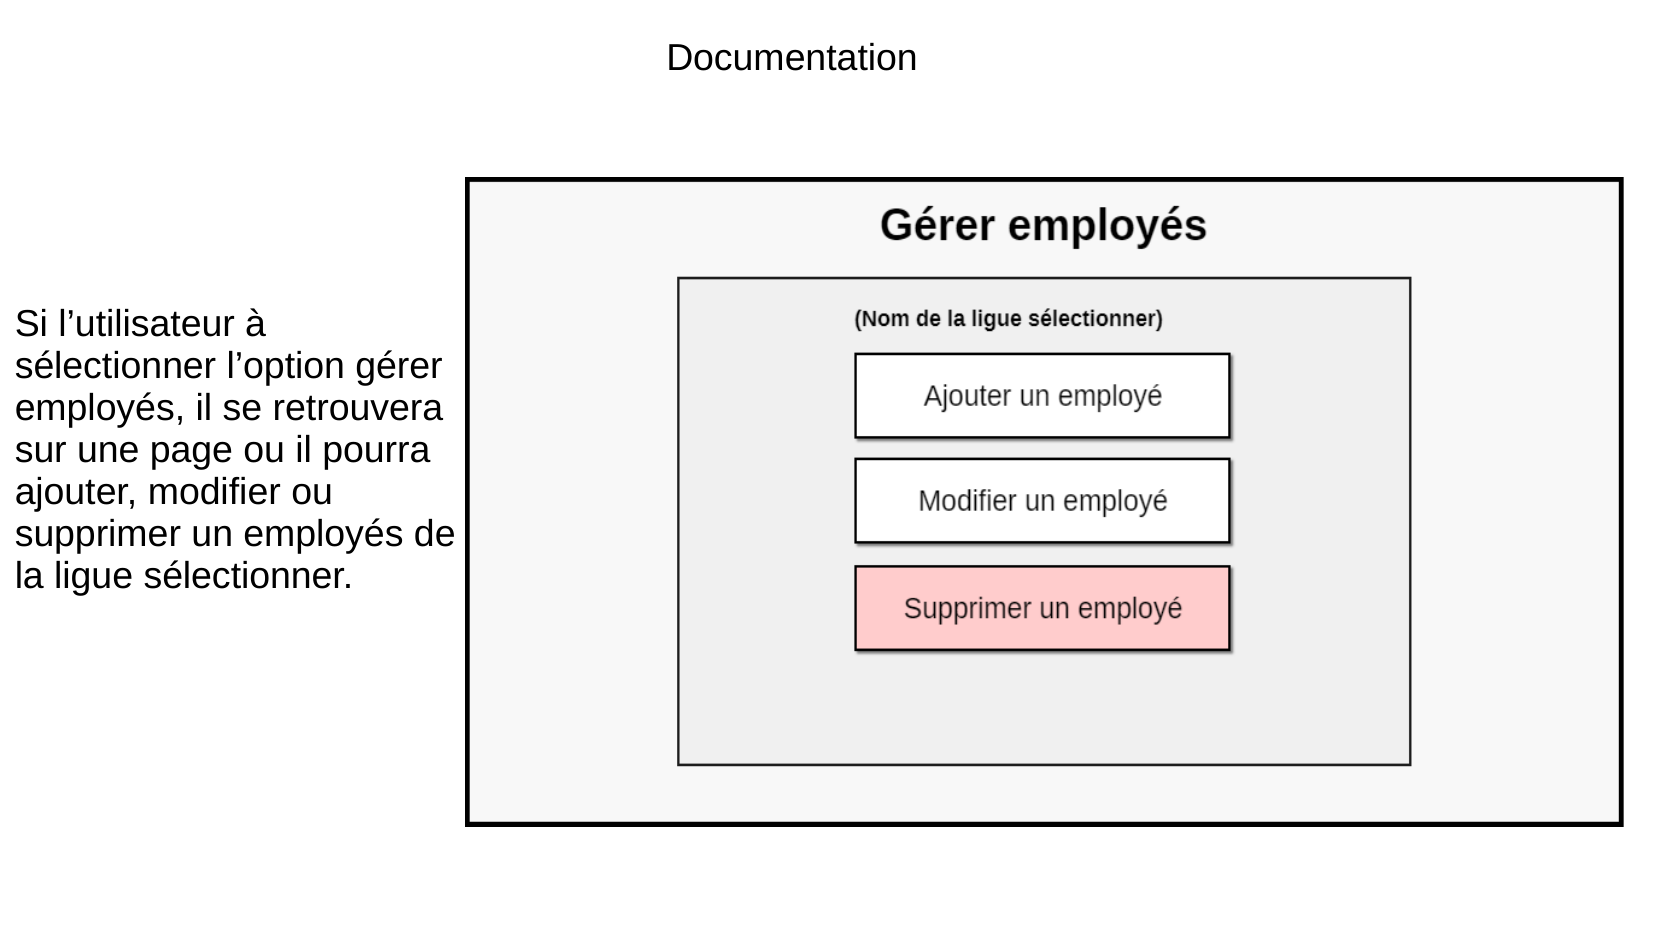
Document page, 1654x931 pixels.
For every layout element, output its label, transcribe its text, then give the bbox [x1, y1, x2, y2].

picture [465, 177, 1625, 827]
text_box Si l’utilisateur à sélectionner l’option gérer employés, il se retrouvera sur une page ou il pourra ajouter, modifier ou supprimer un employés de la ligue sélectionner. [0, 295, 473, 688]
text_box Documentation [59, 29, 1536, 87]
